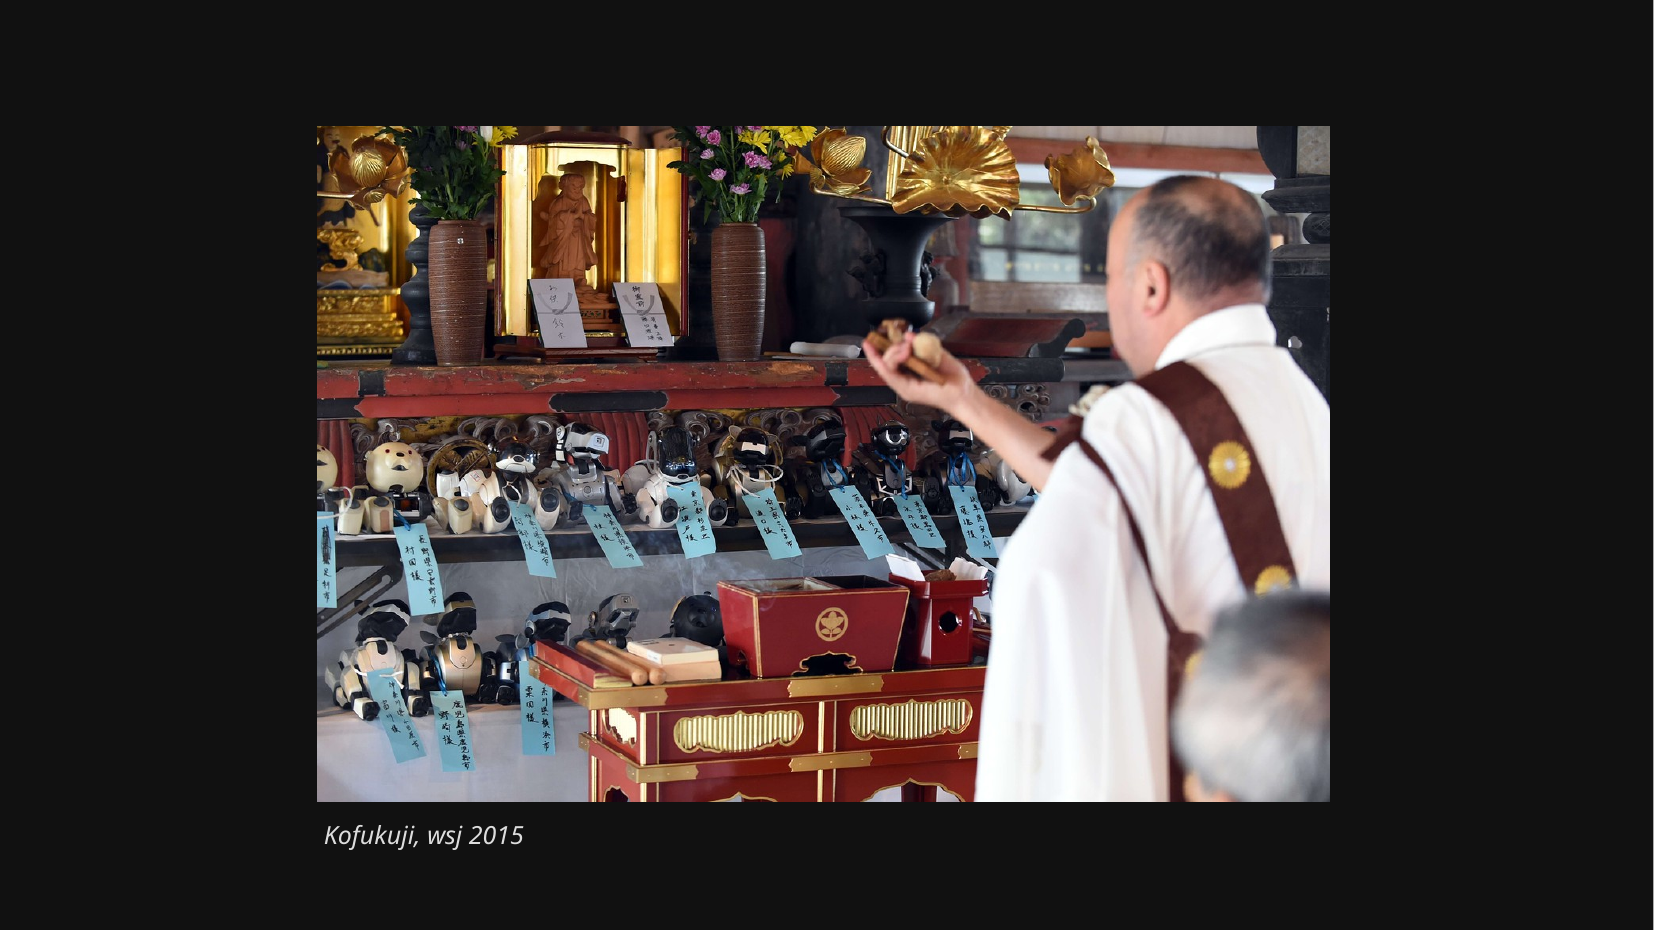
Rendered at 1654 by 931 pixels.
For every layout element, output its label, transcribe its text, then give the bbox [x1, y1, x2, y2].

picture [317, 126, 1330, 802]
text_box Kofukuji, wsj 2015 [309, 810, 1225, 859]
